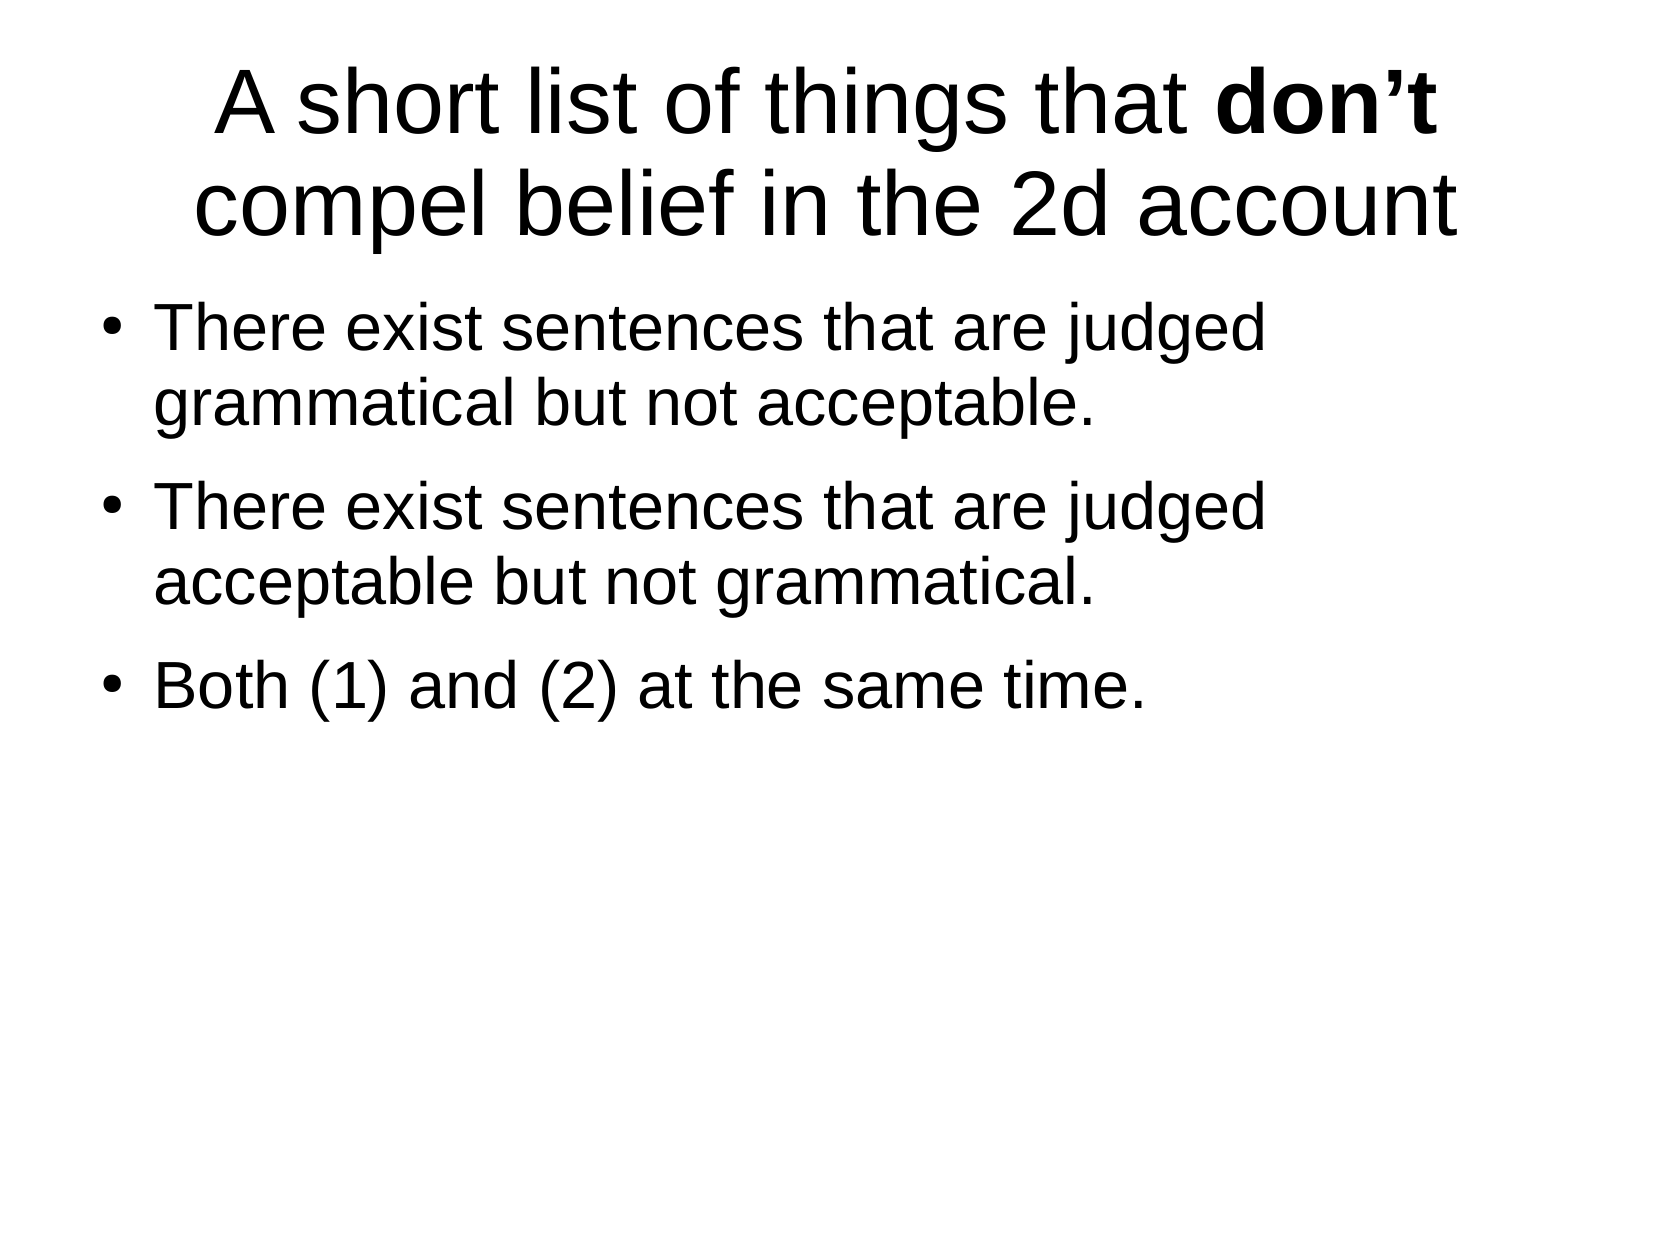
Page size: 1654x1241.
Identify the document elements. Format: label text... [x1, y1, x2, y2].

title A short list of things that don’t compel belief in the 2d account [82, 49, 1571, 257]
list There exist sentences that are judged grammatical but not acceptable. There exist sentences that are judged acceptable but not grammatical. Both (1) and (2) at the same time. [82, 290, 1571, 1010]
